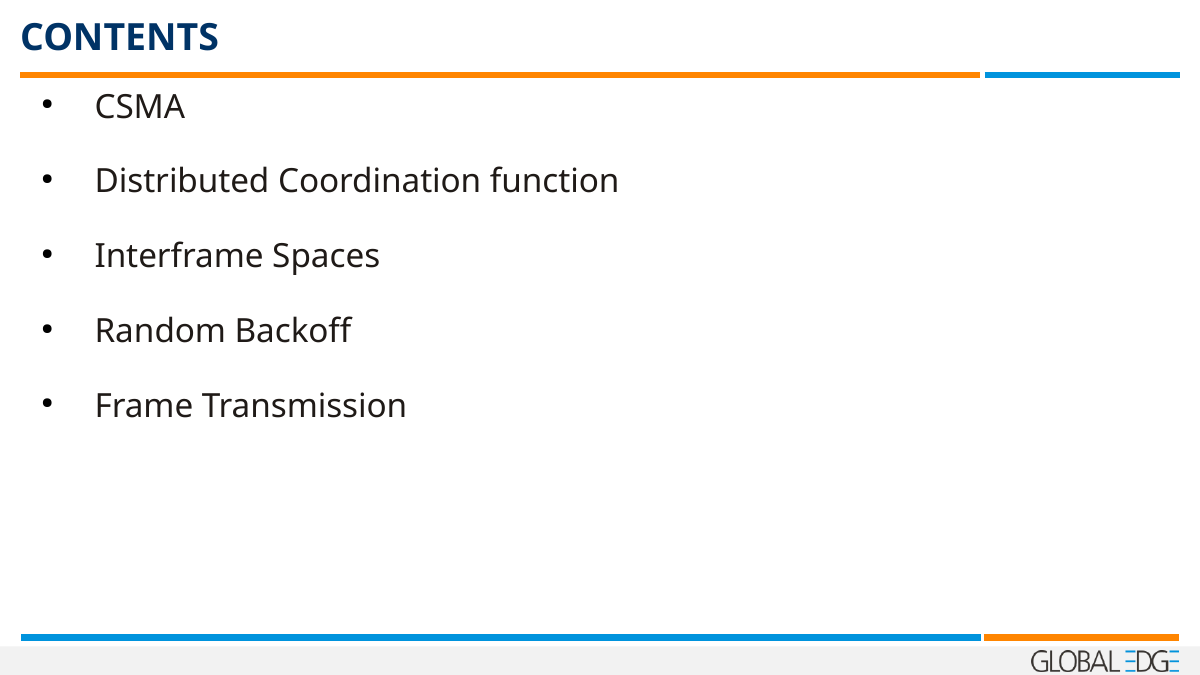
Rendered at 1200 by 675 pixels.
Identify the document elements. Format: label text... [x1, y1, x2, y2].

title CONTENTS [12, 9, 1088, 63]
list CSMA Distributed Coordination function Interframe Spaces Random Backoff Frame Transmission [23, 82, 1182, 638]
picture [1031, 650, 1179, 672]
